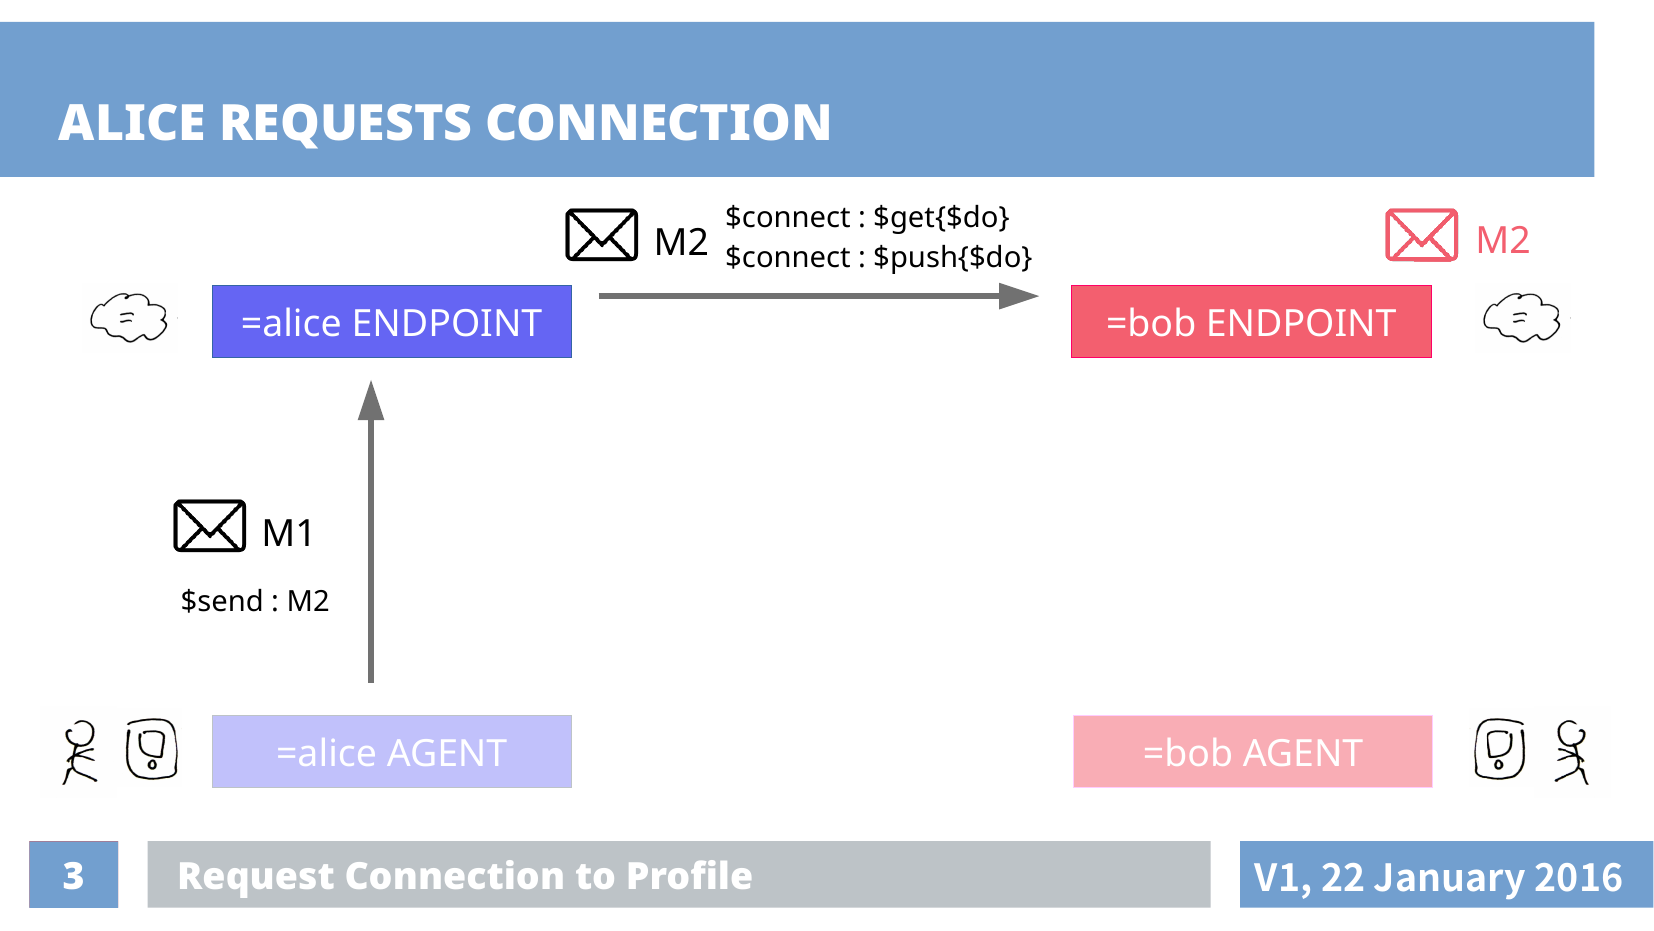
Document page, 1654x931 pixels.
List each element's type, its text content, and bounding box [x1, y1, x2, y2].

text_box $send : M2 [0, 557, 348, 643]
picture [40, 706, 182, 798]
text_box M1 [246, 499, 333, 558]
text_box M2 [638, 208, 725, 267]
picture [1475, 283, 1571, 353]
text_box M2 [1460, 206, 1547, 265]
picture [1469, 706, 1611, 798]
text_box $connect : $get{$do} $connect : $push{$do} [707, 182, 1195, 291]
text_box =bob AGENT [1073, 715, 1433, 788]
title ALICE REQUESTS CONNECTION [58, 44, 1595, 155]
picture [562, 205, 641, 264]
picture [82, 283, 178, 353]
text_box =alice AGENT [212, 715, 572, 788]
picture [170, 496, 249, 555]
text_box =bob ENDPOINT [1071, 285, 1432, 358]
picture [1382, 205, 1461, 264]
text_box =alice ENDPOINT [212, 285, 572, 358]
